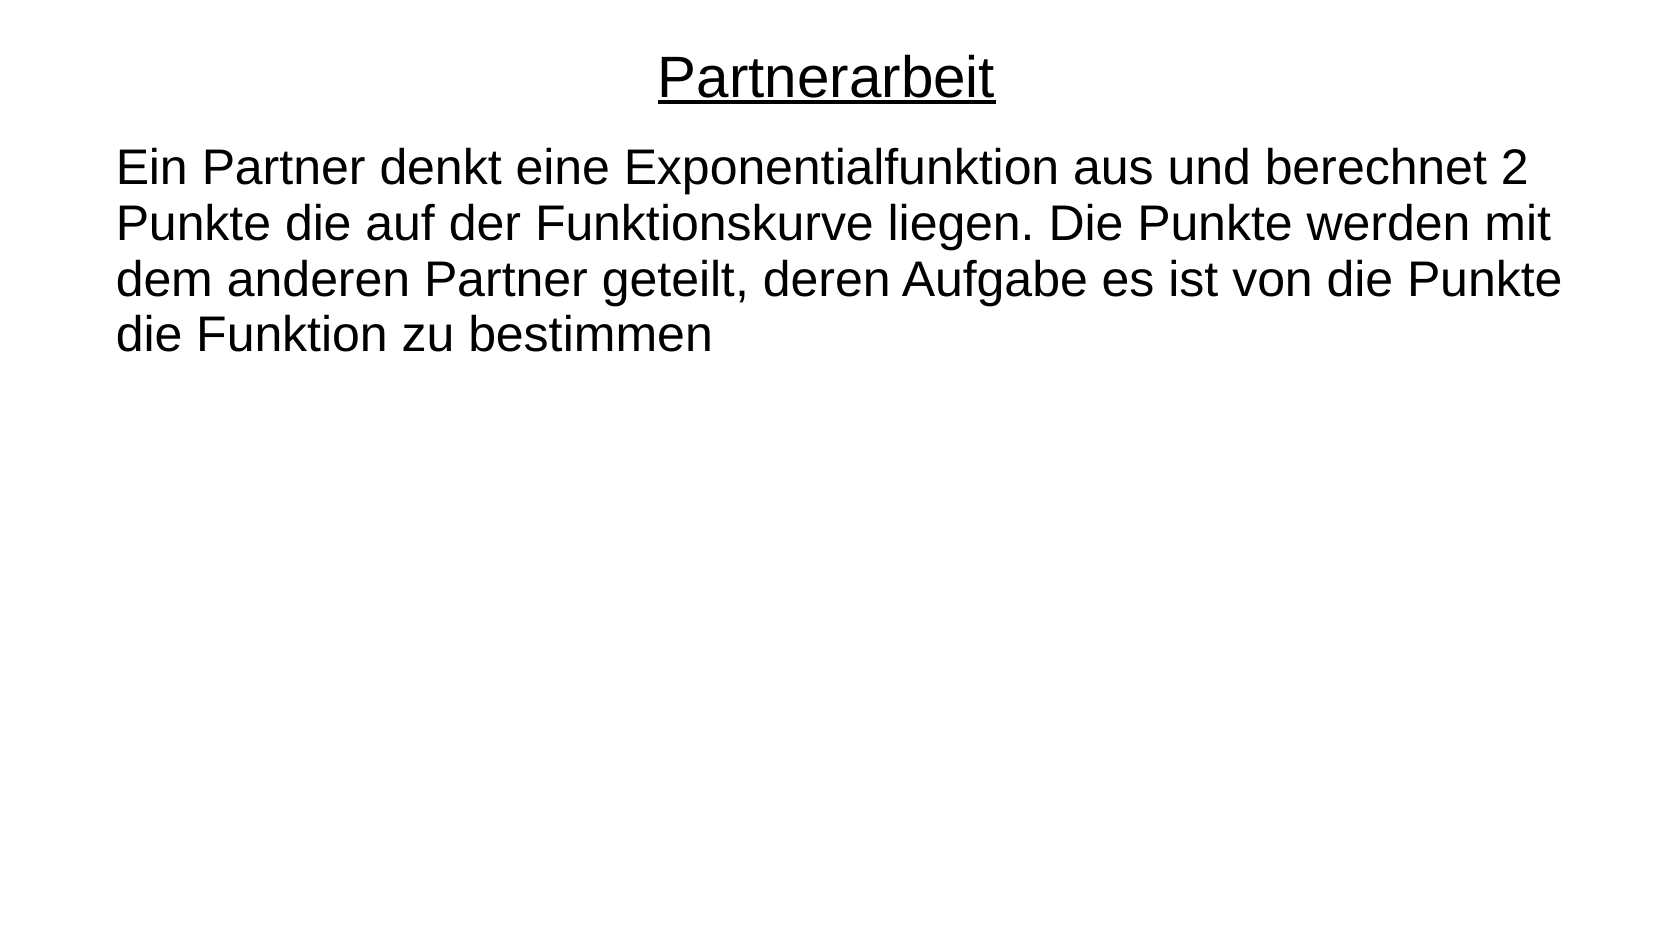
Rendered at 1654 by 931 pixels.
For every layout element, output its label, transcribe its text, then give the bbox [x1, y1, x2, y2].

title Partnerarbeit [82, 14, 1571, 139]
list Ein Partner denkt eine Exponentialfunktion aus und berechnet 2 Punkte die auf der Funktionskurve liegen. Die Punkte werden mit dem anderen Partner geteilt, deren Aufgabe es ist von die Punkte die Funktion zu bestimmen [45, 139, 1621, 649]
